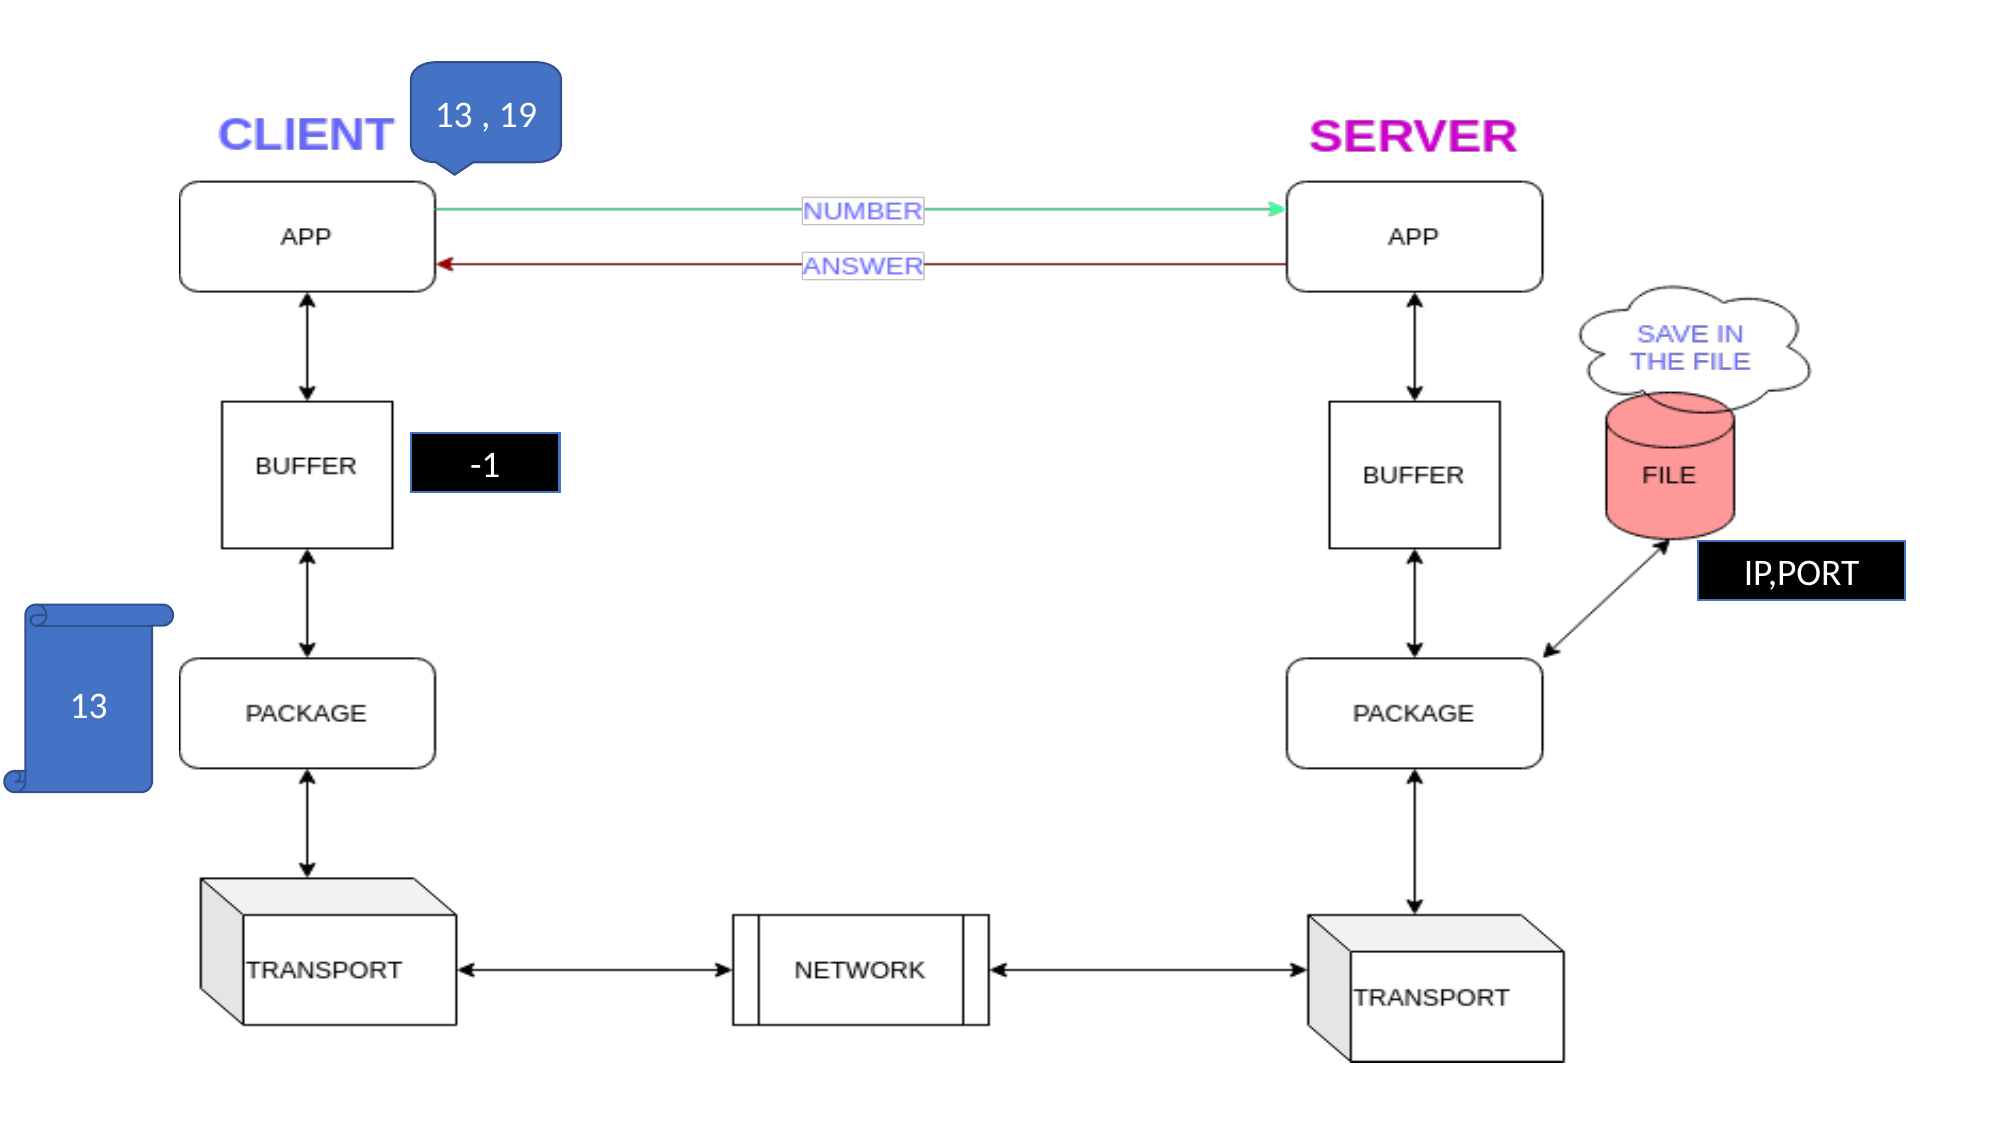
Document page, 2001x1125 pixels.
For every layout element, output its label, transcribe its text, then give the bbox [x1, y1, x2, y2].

picture [179, 62, 1821, 1063]
text_box IP,PORT [1698, 541, 1905, 600]
text_box 13 [4, 604, 174, 793]
text_box 13 , 19 [410, 62, 562, 175]
text_box -1 [411, 433, 559, 492]
